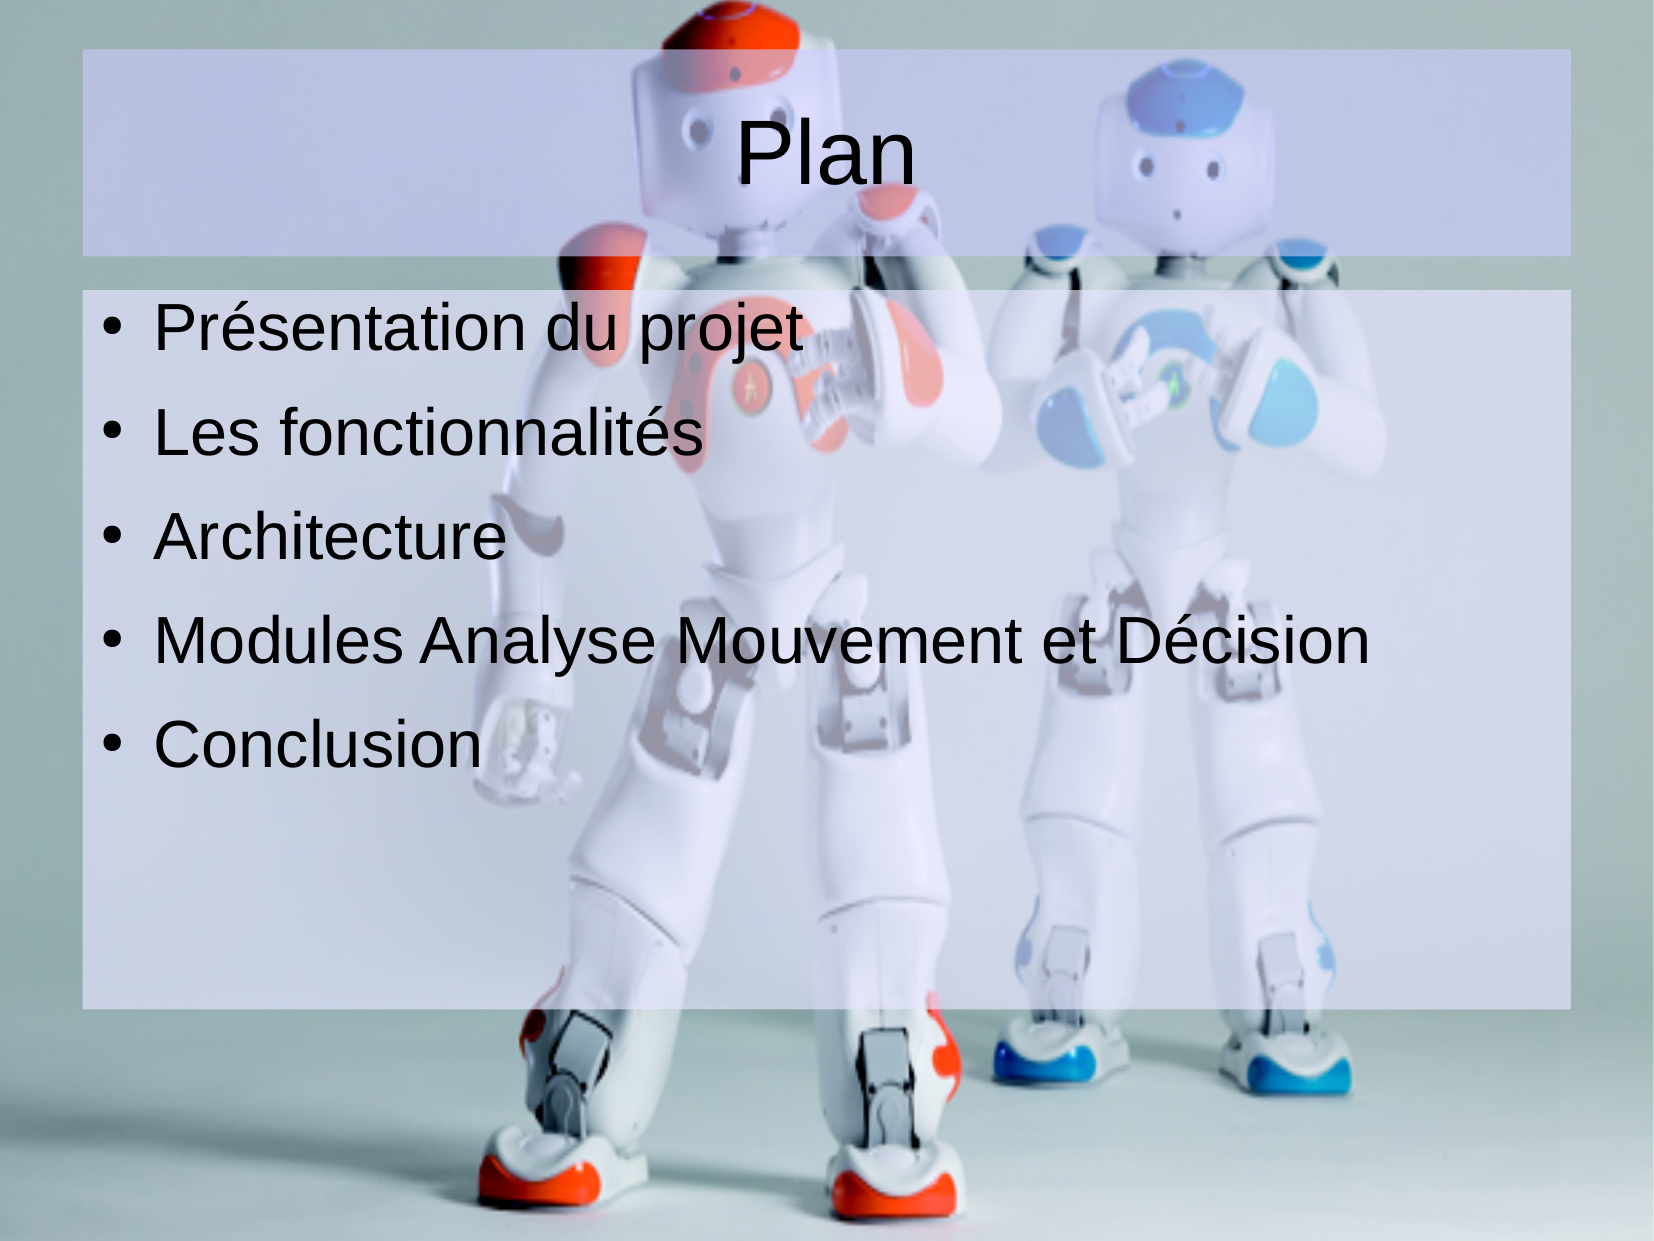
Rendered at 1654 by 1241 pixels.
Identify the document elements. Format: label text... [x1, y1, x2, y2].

picture [0, 0, 1654, 1241]
title Plan [82, 49, 1571, 257]
list Présentation du projet Les fonctionnalités Architecture Modules Analyse Mouvement et Décision Conclusion [82, 290, 1571, 1010]
